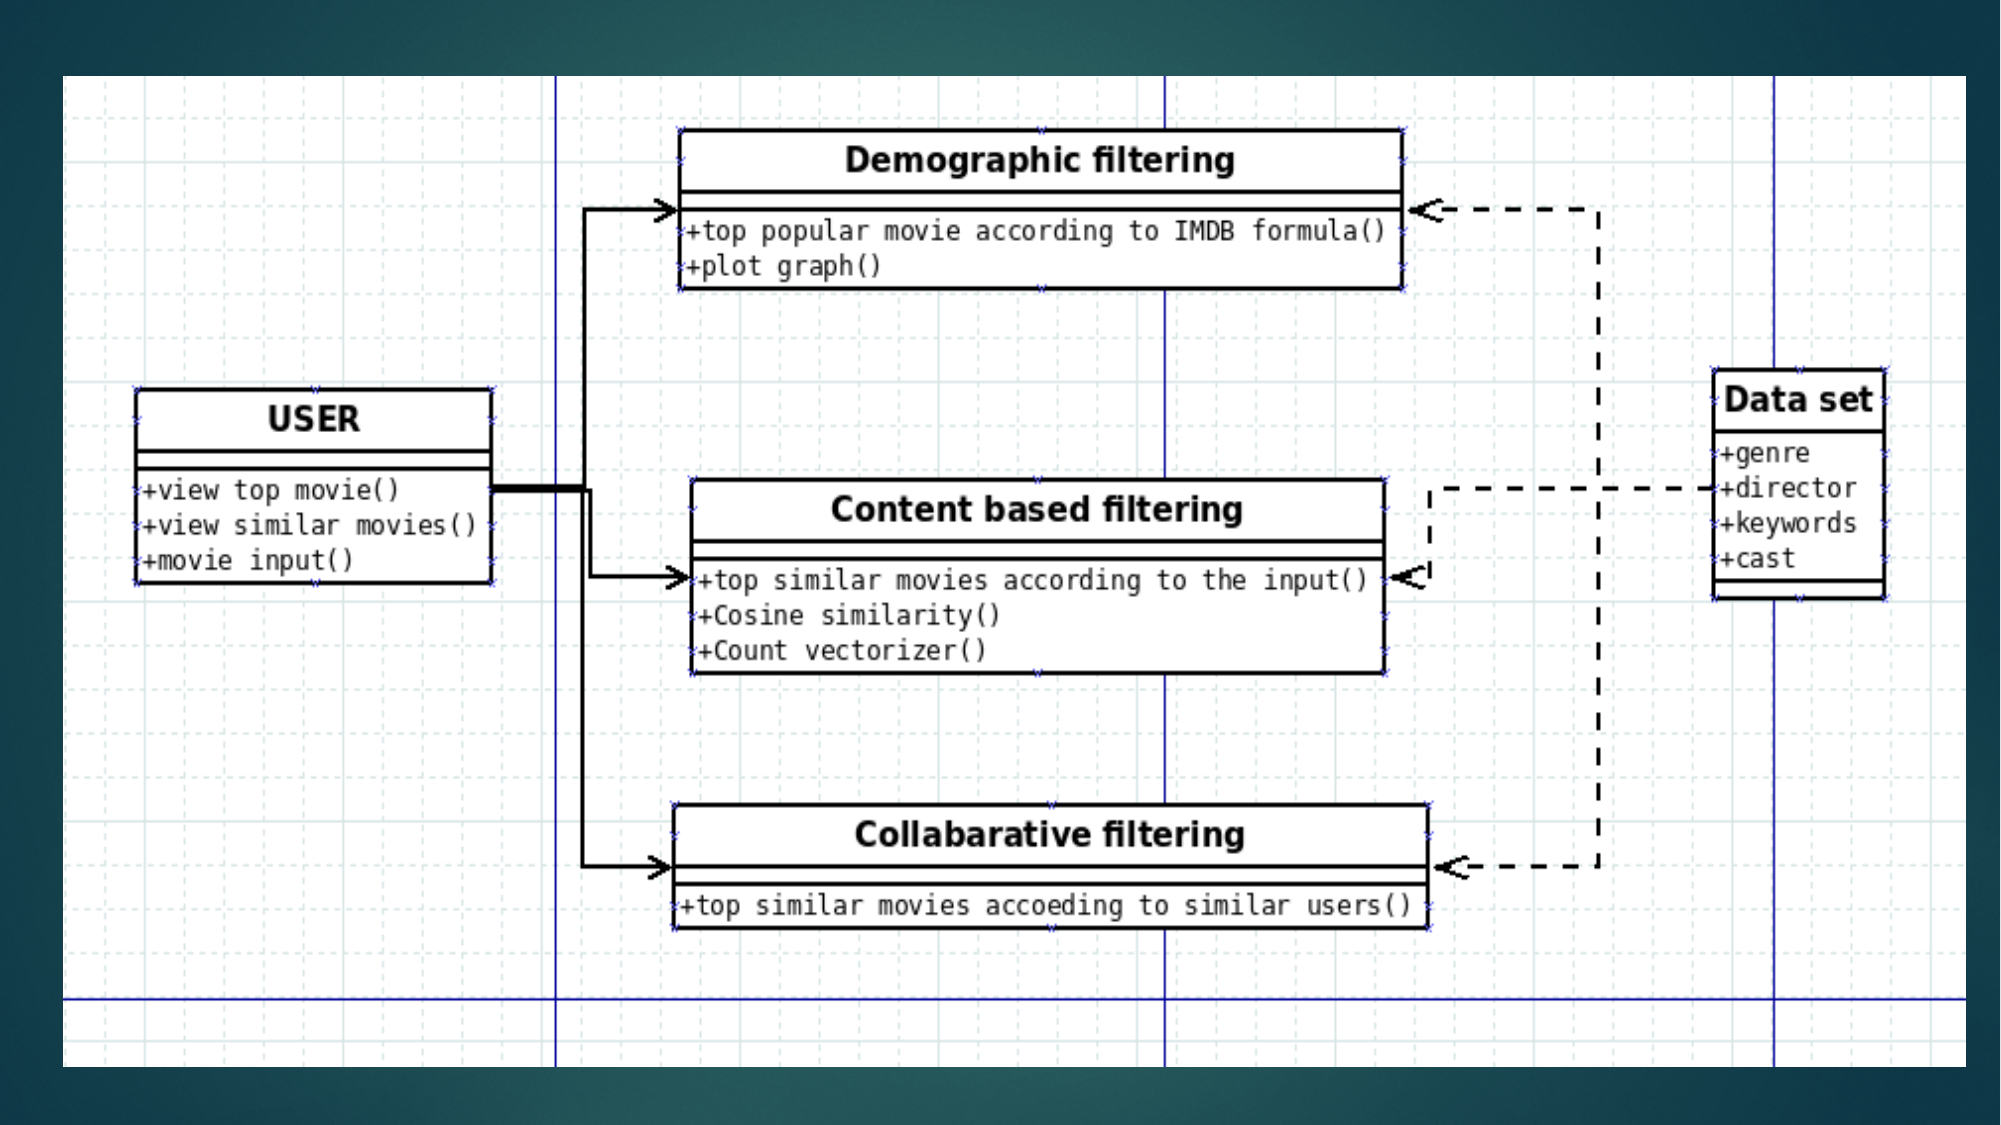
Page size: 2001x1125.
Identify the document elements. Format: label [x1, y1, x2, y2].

picture [63, 76, 1966, 1067]
